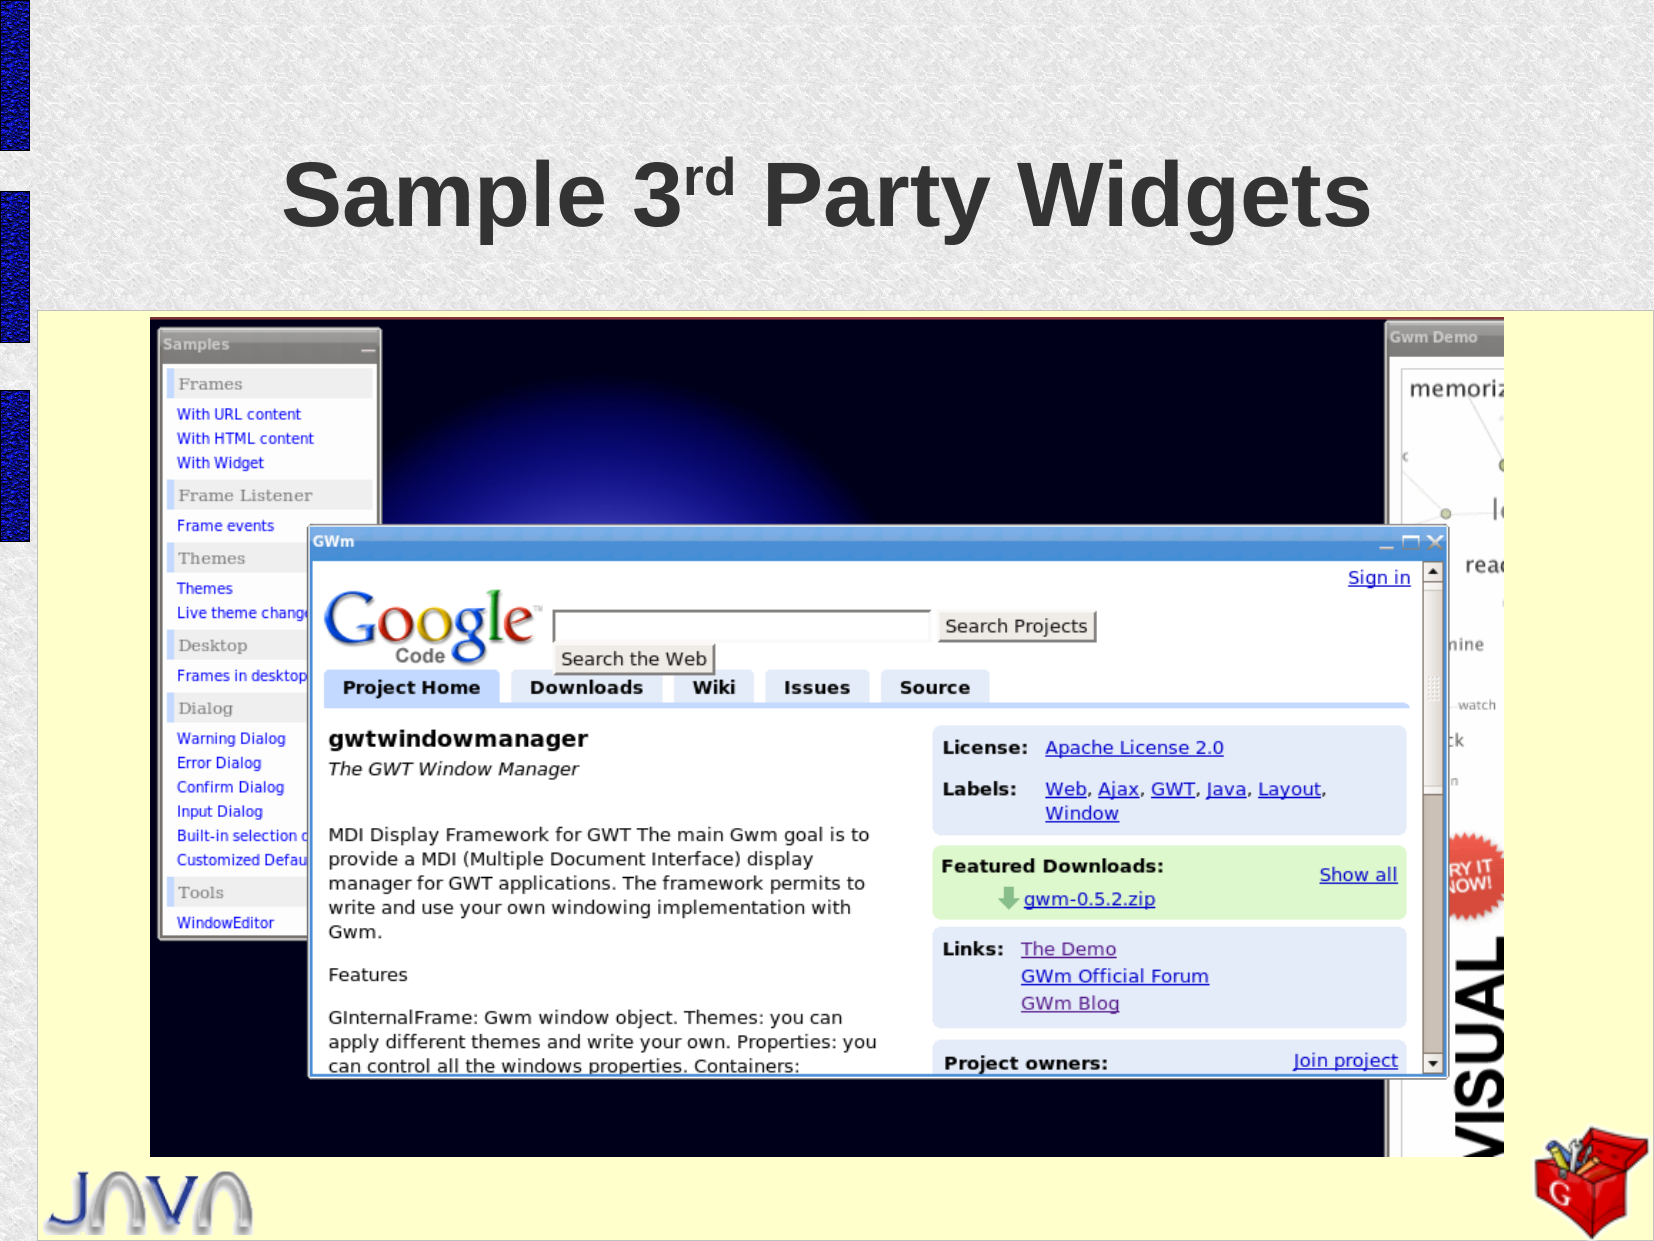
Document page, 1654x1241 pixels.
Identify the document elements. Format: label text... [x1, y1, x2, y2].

title Sample 3rd Party Widgets [121, 91, 1534, 299]
picture [0, 0, 1654, 1241]
picture [1525, 1118, 1654, 1241]
picture [1, 391, 29, 541]
picture [150, 317, 1504, 1157]
picture [1, 1, 29, 150]
picture [1, 192, 29, 342]
picture [43, 1162, 263, 1235]
